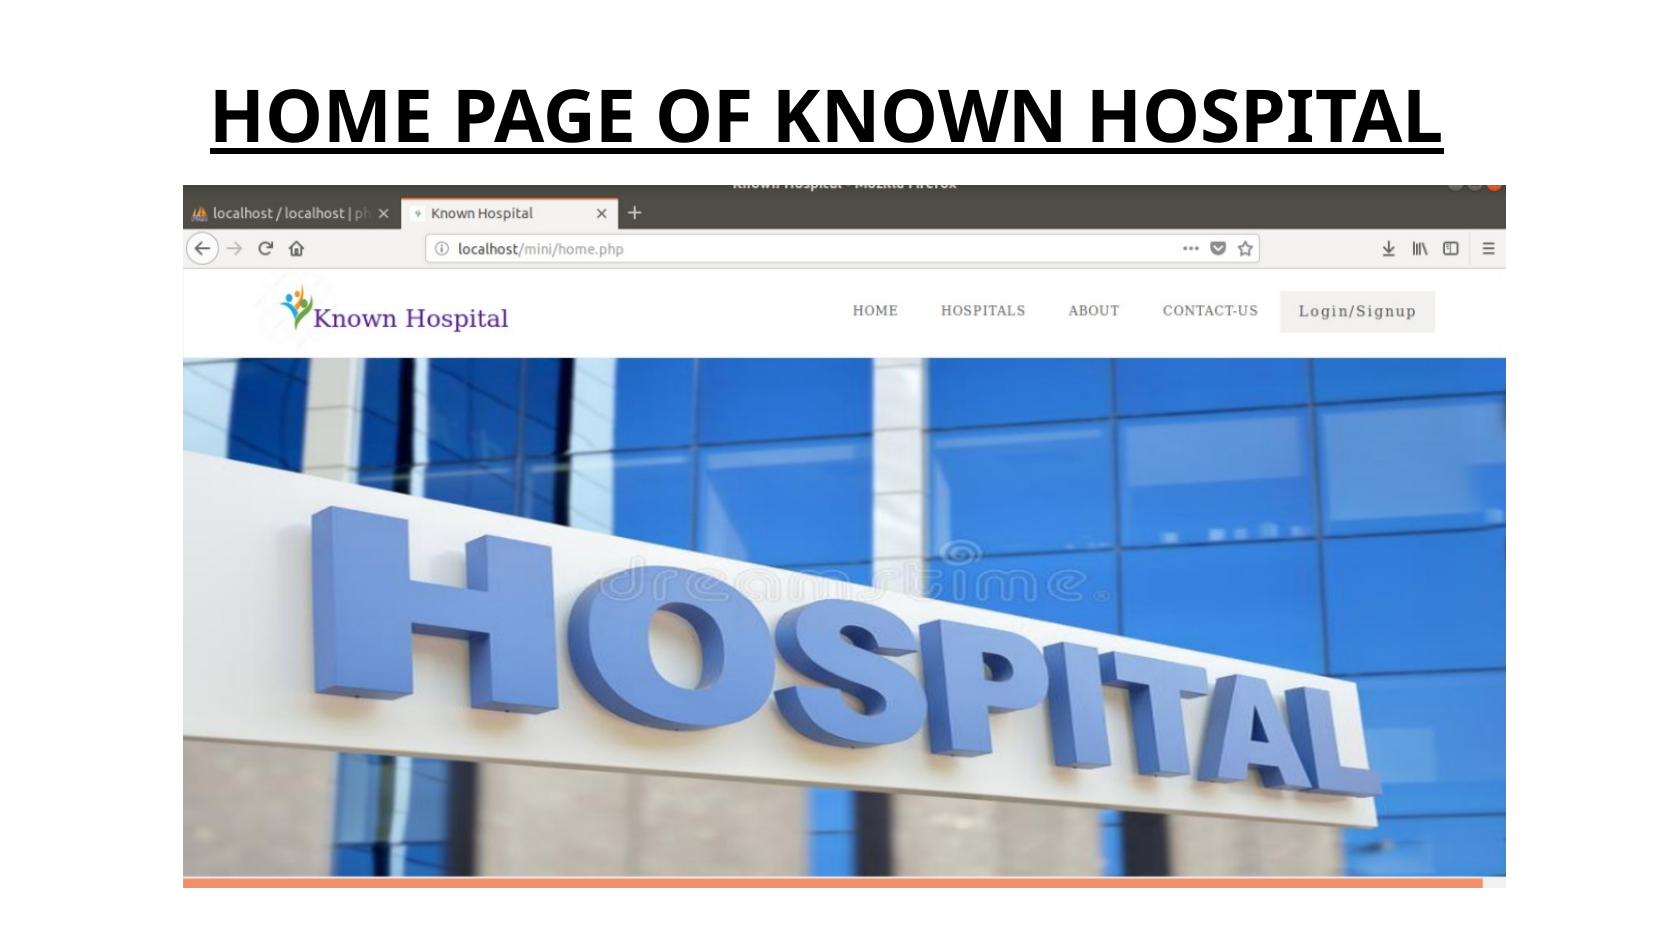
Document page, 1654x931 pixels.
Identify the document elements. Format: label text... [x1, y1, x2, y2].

title HOME PAGE OF KNOWN HOSPITAL [82, 37, 1571, 193]
picture [183, 185, 1506, 888]
